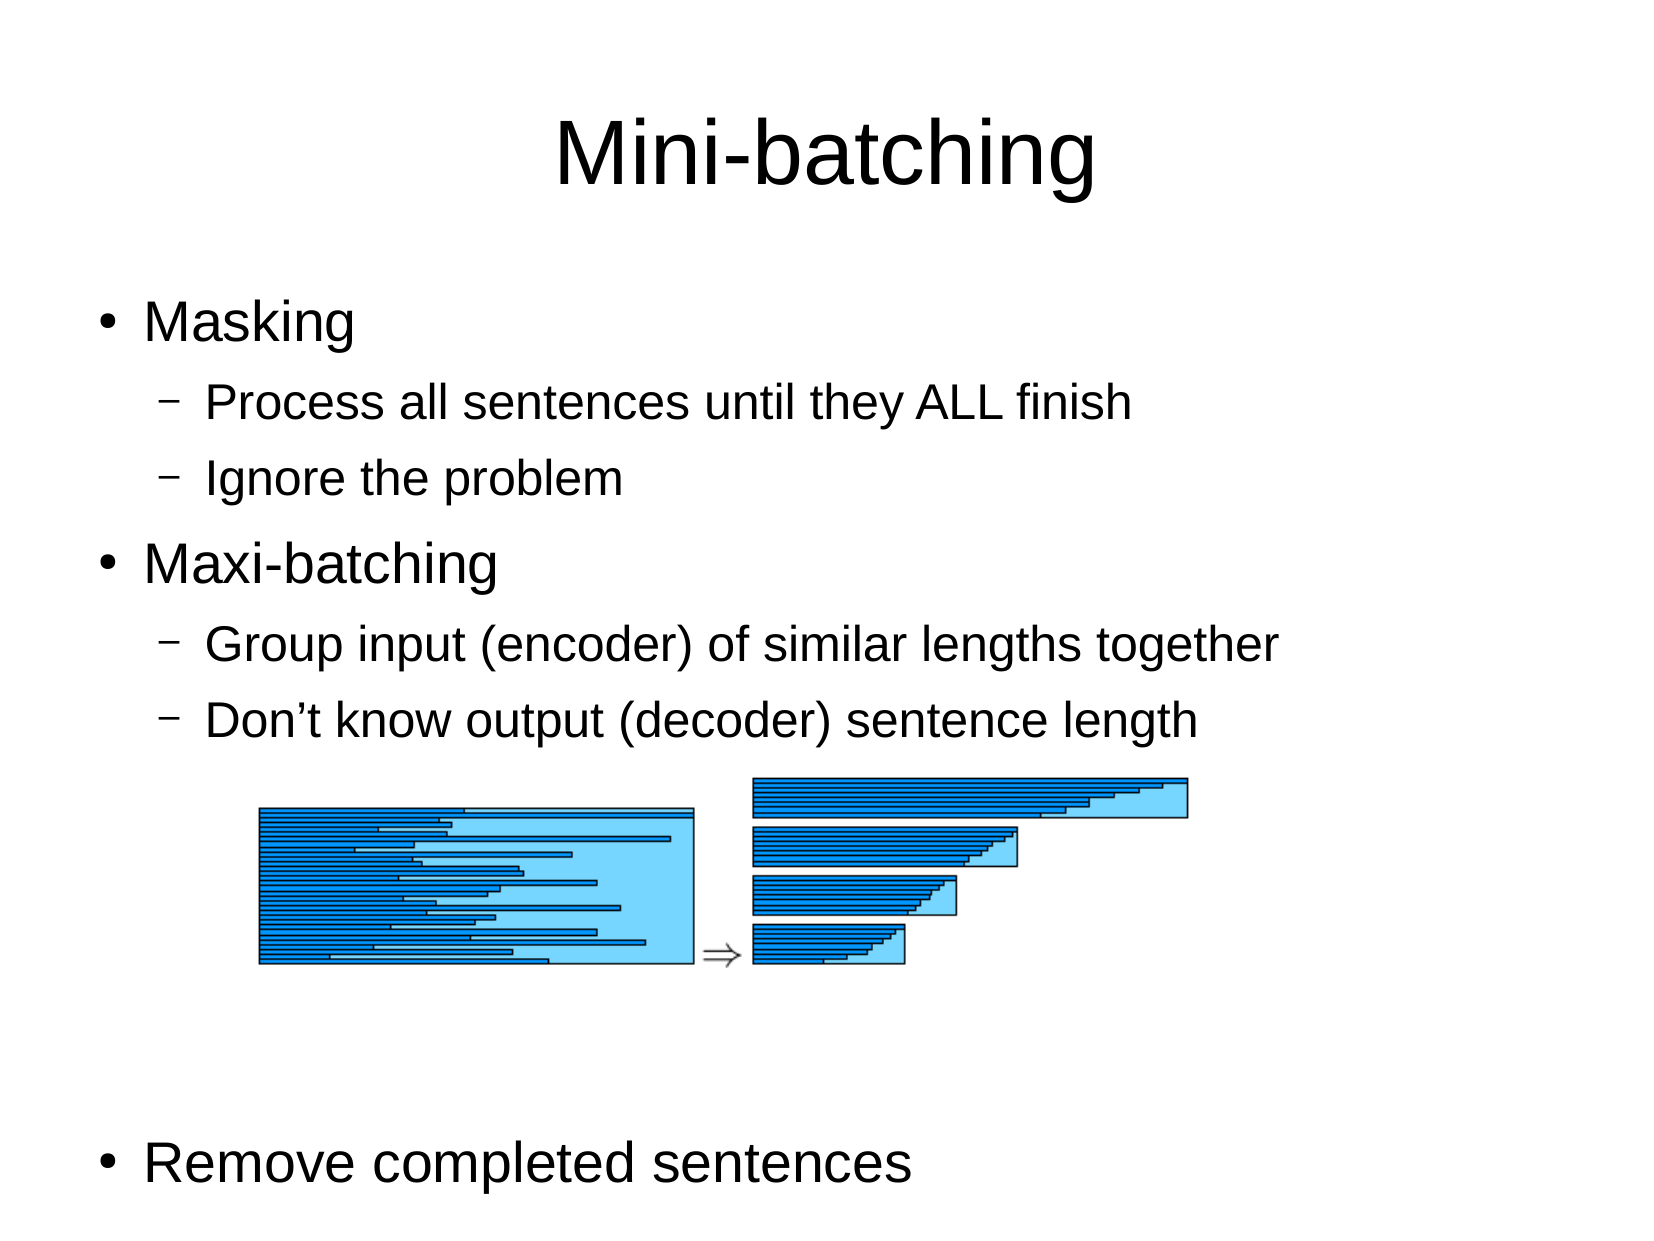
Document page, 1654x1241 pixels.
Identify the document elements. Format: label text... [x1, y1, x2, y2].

picture [248, 767, 1198, 979]
list Masking Process all sentences until they ALL finish Ignore the problem Maxi-batching Group input (encoder) of similar lengths together Don’t know output (decoder) sentence length Remove completed sentences [82, 290, 1571, 1205]
title Mini-batching [82, 49, 1571, 257]
